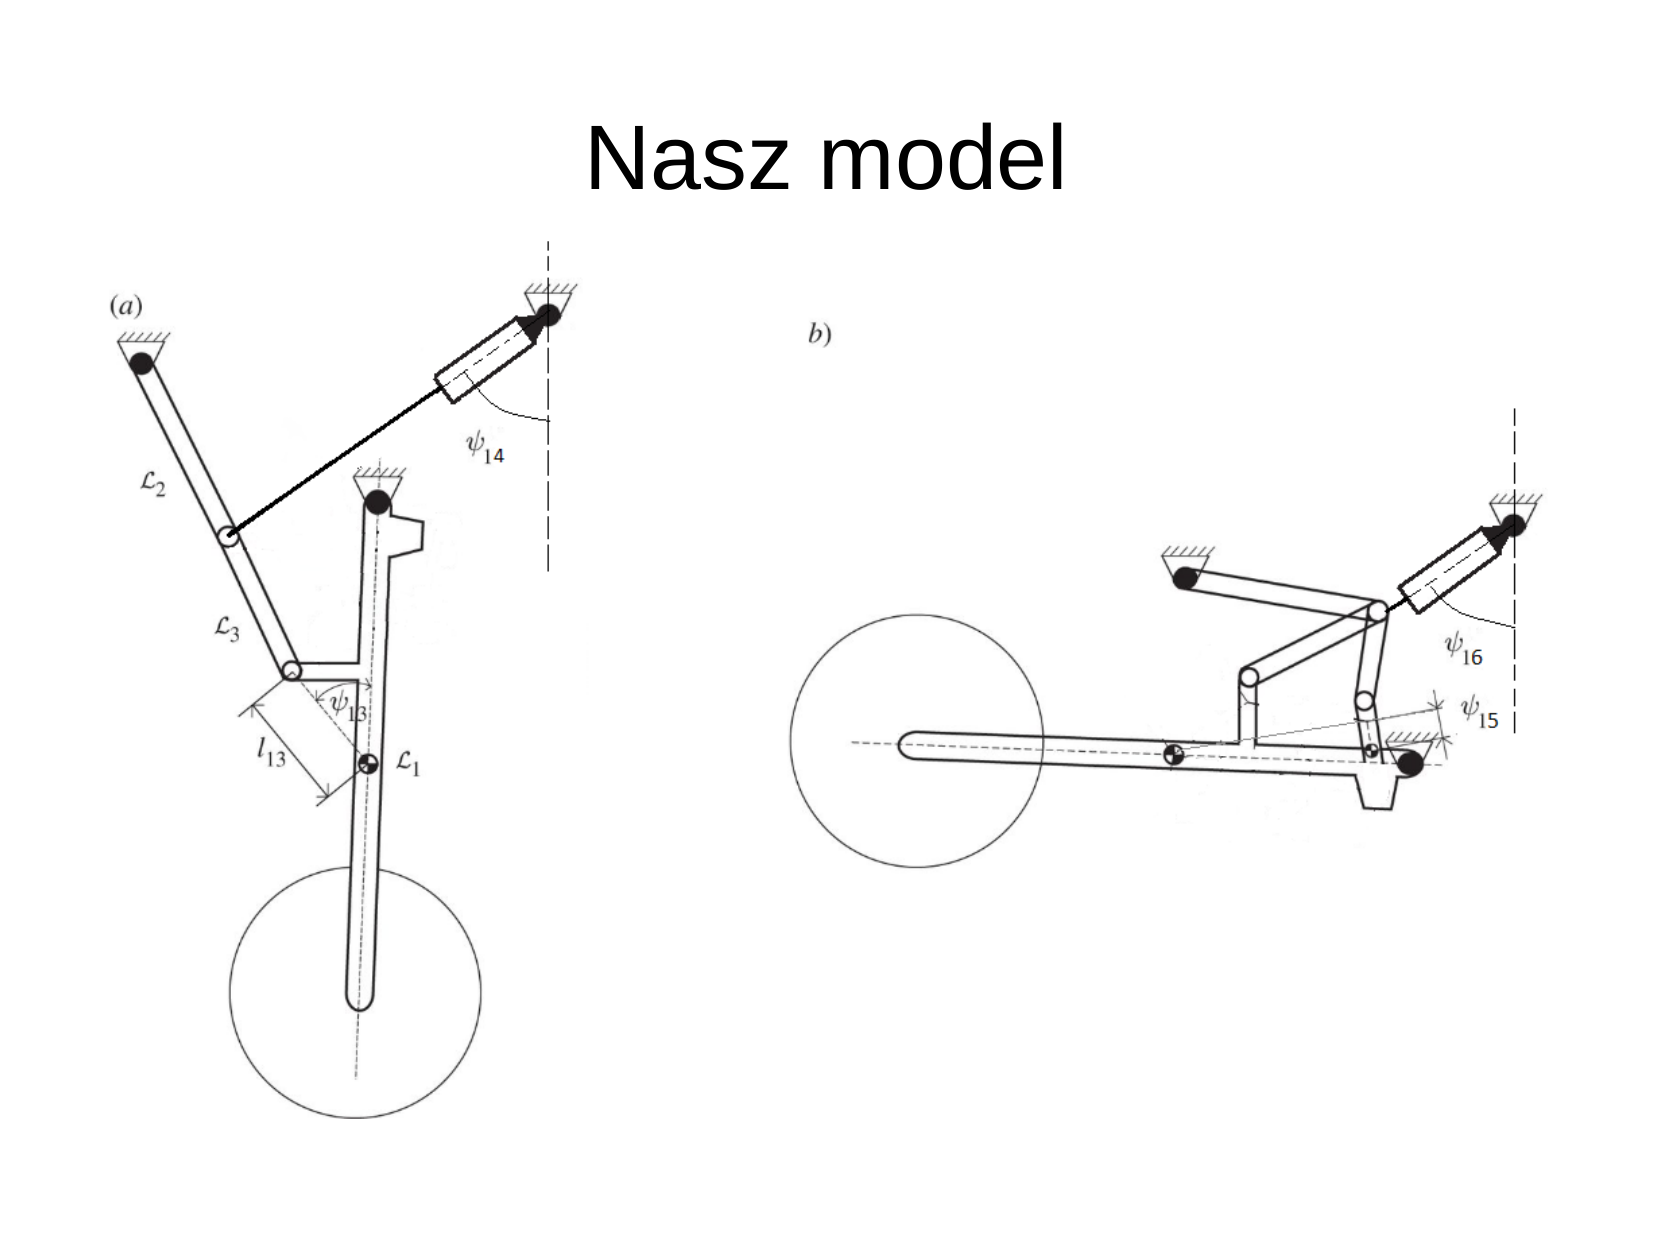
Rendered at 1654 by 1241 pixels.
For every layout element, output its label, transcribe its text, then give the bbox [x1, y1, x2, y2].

title Nasz model [82, 49, 1571, 257]
picture [84, 236, 1595, 1150]
